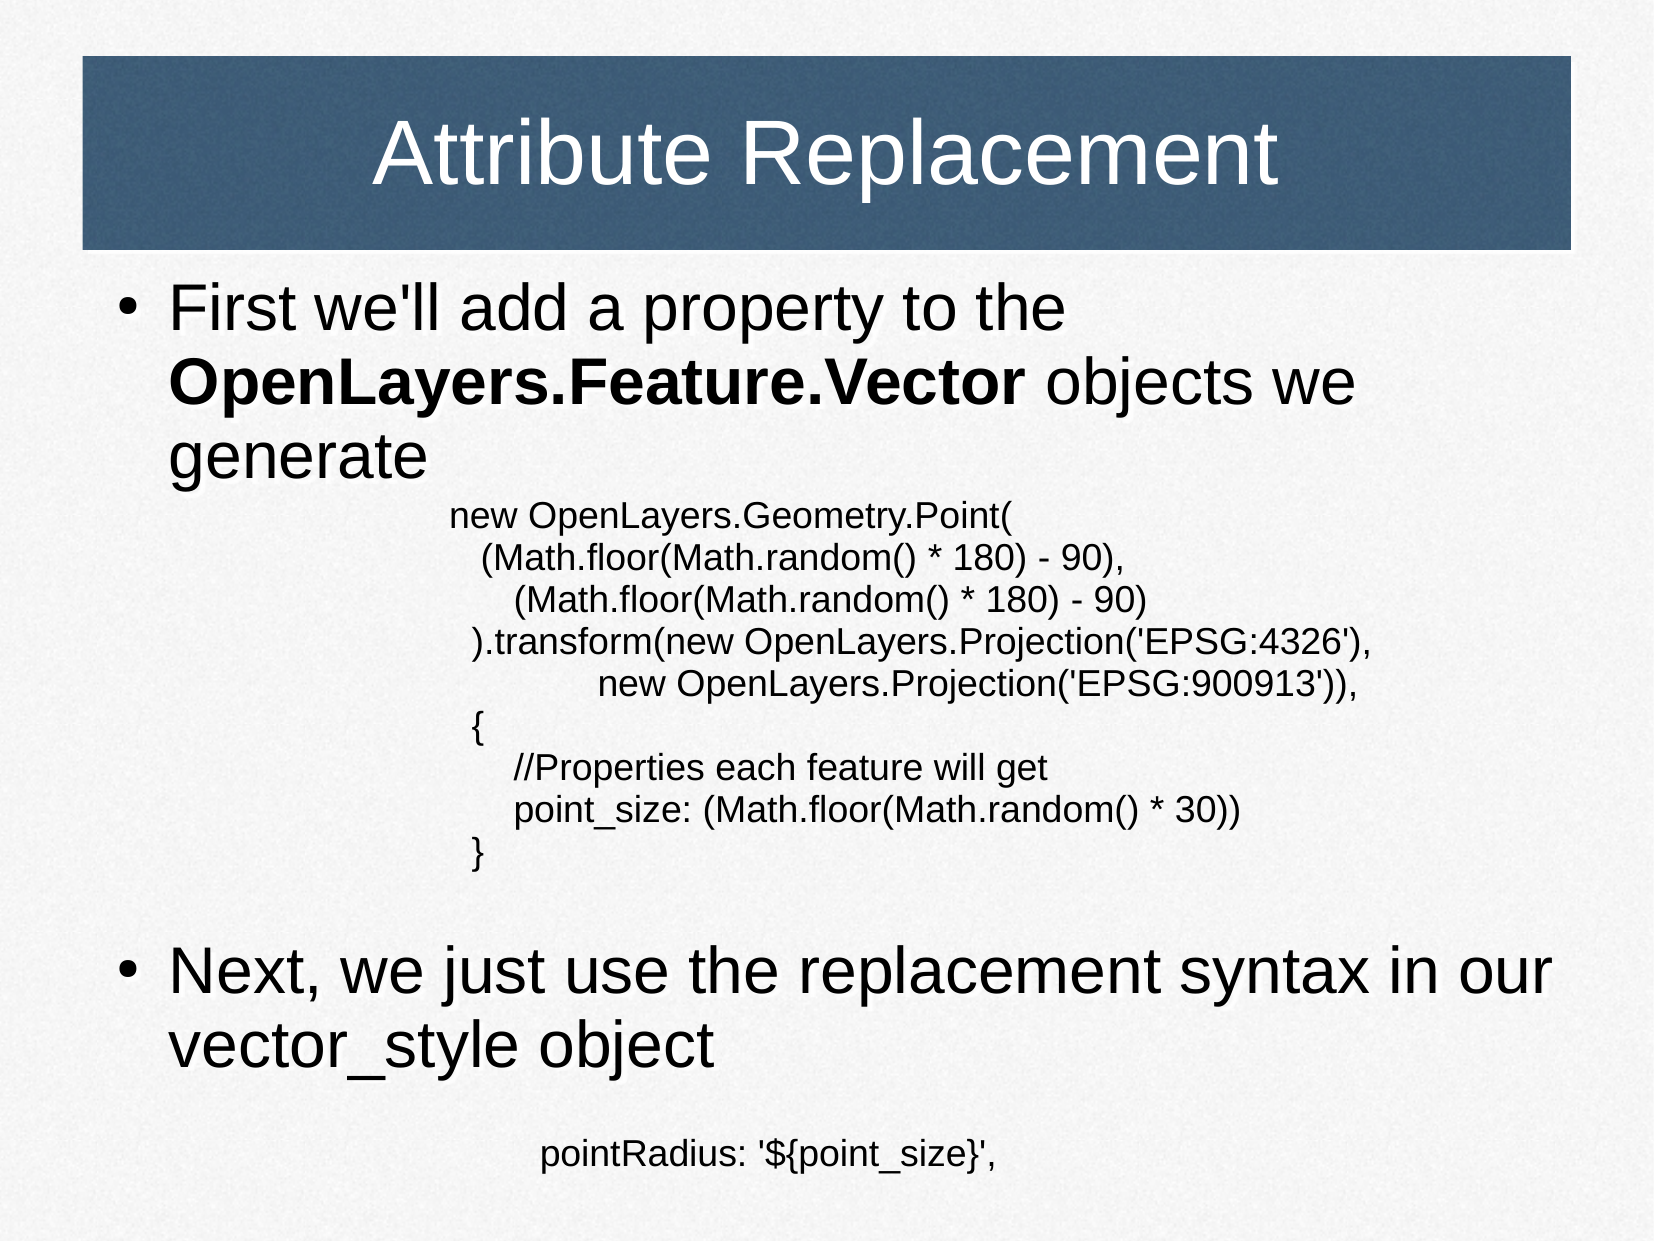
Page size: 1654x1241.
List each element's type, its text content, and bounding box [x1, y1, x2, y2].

text_box new OpenLayers.Geometry.Point( (Math.floor(Math.random() * 180) - 90), (Math.floor(Math.random() * 180) - 90) ).transform(new OpenLayers.Projection('EPSG:4326'), new OpenLayers.Projection('EPSG:900913')), { //Properties each feature will get point_size: (Math.floor(Math.random() * 30)) } [213, 487, 1388, 881]
picture [0, 0, 1654, 1241]
title Attribute Replacement [82, 56, 1571, 250]
text_box pointRadius: '${point_size}', [525, 1125, 1012, 1182]
list First we'll add a property to the OpenLayers.Feature.Vector objects we generate Next, we just use the replacement syntax in our vector_style object [98, 271, 1587, 1090]
